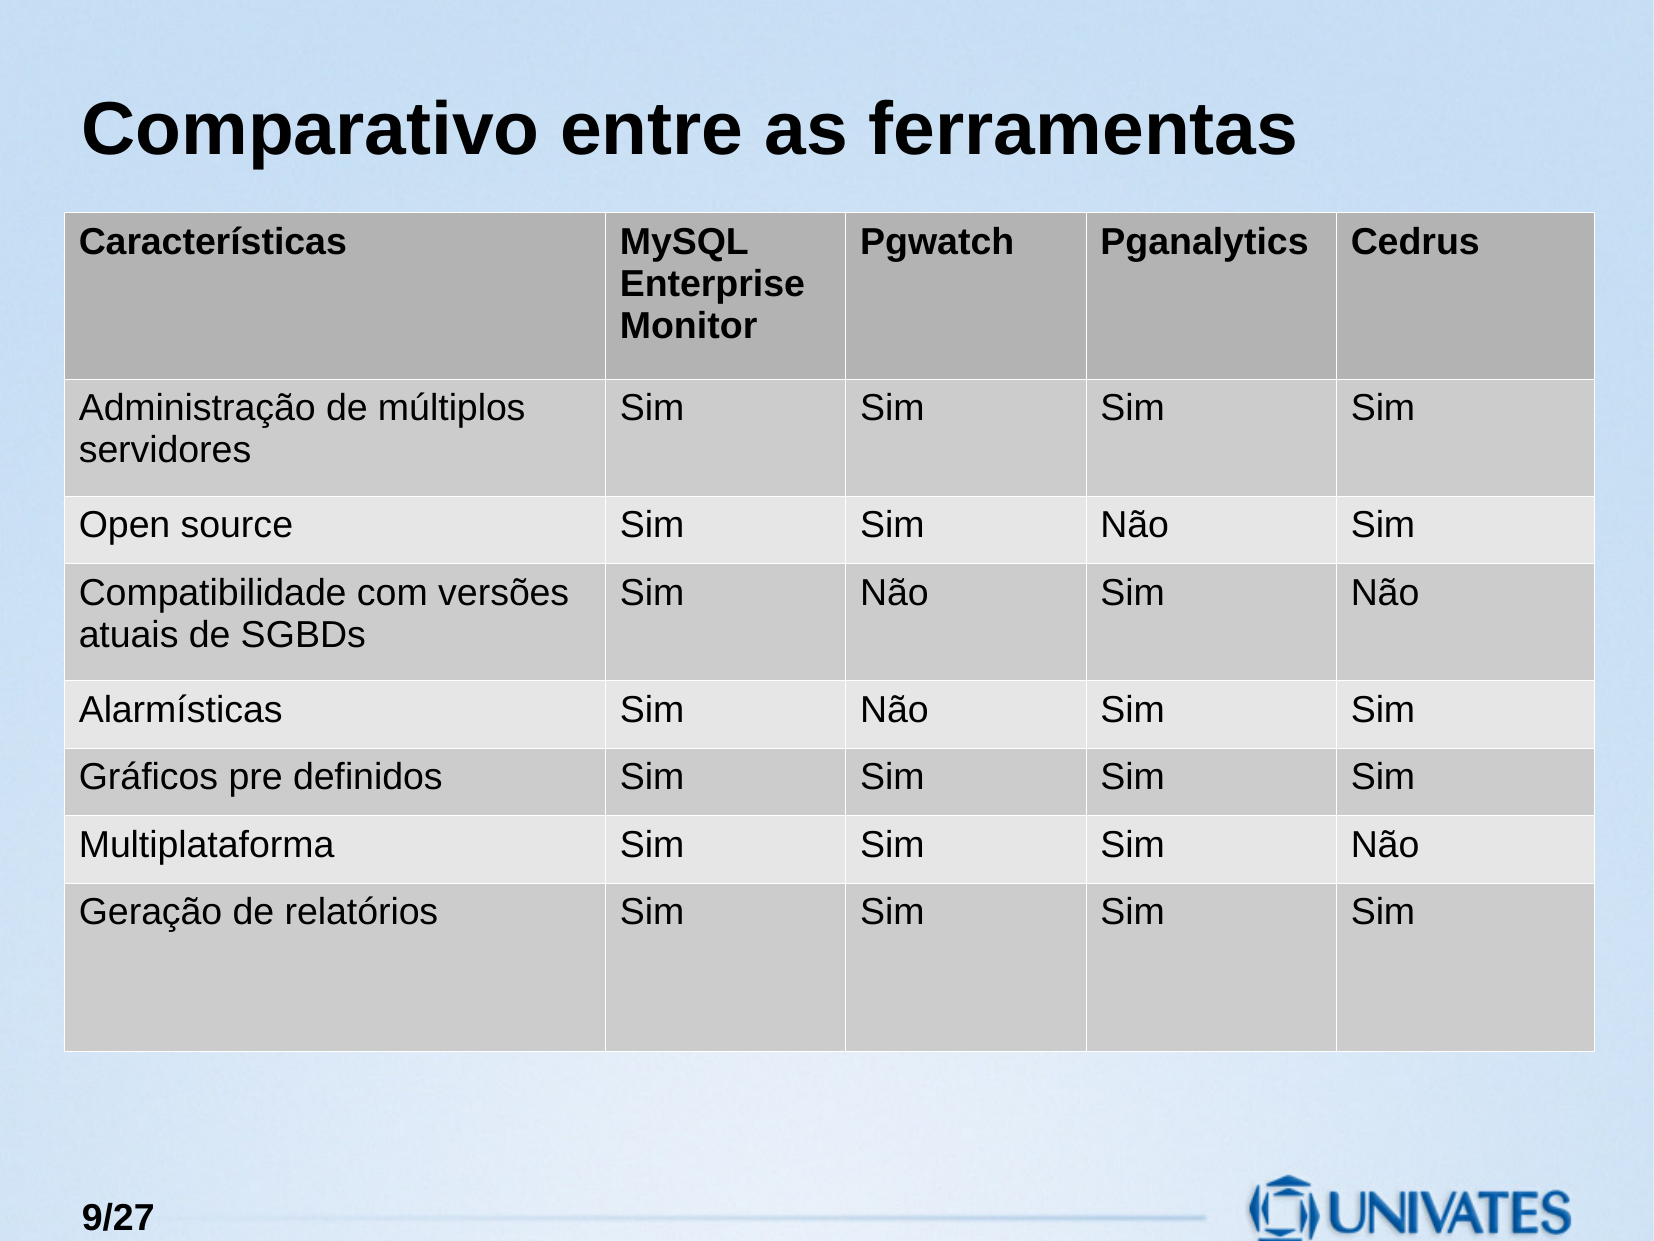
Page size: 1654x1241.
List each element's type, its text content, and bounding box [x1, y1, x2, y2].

table_cell Sim [606, 749, 845, 815]
table_cell Sim [1337, 380, 1594, 496]
table_cell Sim [606, 497, 845, 563]
table_cell Sim [1087, 681, 1336, 748]
table_cell Sim [846, 380, 1086, 496]
table_header Pganalytics [1087, 213, 1336, 379]
table_cell Sim [846, 816, 1086, 883]
table_cell Gráficos pre definidos [65, 749, 605, 815]
table_cell Compatibilidade com versões atuais de SGBDs [65, 564, 605, 680]
table_cell Sim [846, 749, 1086, 815]
table_cell Sim [606, 380, 845, 496]
table_cell Não [1087, 497, 1336, 563]
table_cell Não [846, 681, 1086, 748]
table_header MySQL Enterprise Monitor [606, 213, 845, 379]
table_cell Administração de múltiplos servidores [65, 380, 605, 496]
table_cell Sim [846, 884, 1086, 1051]
table_cell Sim [606, 816, 845, 883]
table_cell Sim [1087, 749, 1336, 815]
table_cell Multiplataforma [65, 816, 605, 883]
table_cell Sim [606, 884, 845, 1051]
table_cell Não [1337, 816, 1594, 883]
title Comparativo entre as ferramentas [81, 49, 1570, 213]
table_cell Sim [846, 497, 1086, 563]
table_header Cedrus [1337, 213, 1594, 379]
table_cell Sim [1087, 884, 1336, 1051]
table_cell Não [1337, 564, 1594, 680]
table_cell Sim [1337, 681, 1594, 748]
table_cell Open source [65, 497, 605, 563]
table_cell Sim [606, 564, 845, 680]
table_cell Sim [1087, 816, 1336, 883]
table_header Características [65, 213, 605, 379]
table_header Pgwatch [846, 213, 1086, 379]
table_cell Sim [1087, 564, 1336, 680]
table_cell Alarmísticas [65, 681, 605, 748]
table_cell Sim [1337, 497, 1594, 563]
table_cell Sim [1337, 749, 1594, 815]
table_cell Não [846, 564, 1086, 680]
table_cell Geração de relatórios [65, 884, 605, 1051]
table_cell Sim [1337, 884, 1594, 1051]
table_cell Sim [606, 681, 845, 748]
table_cell Sim [1087, 380, 1336, 496]
